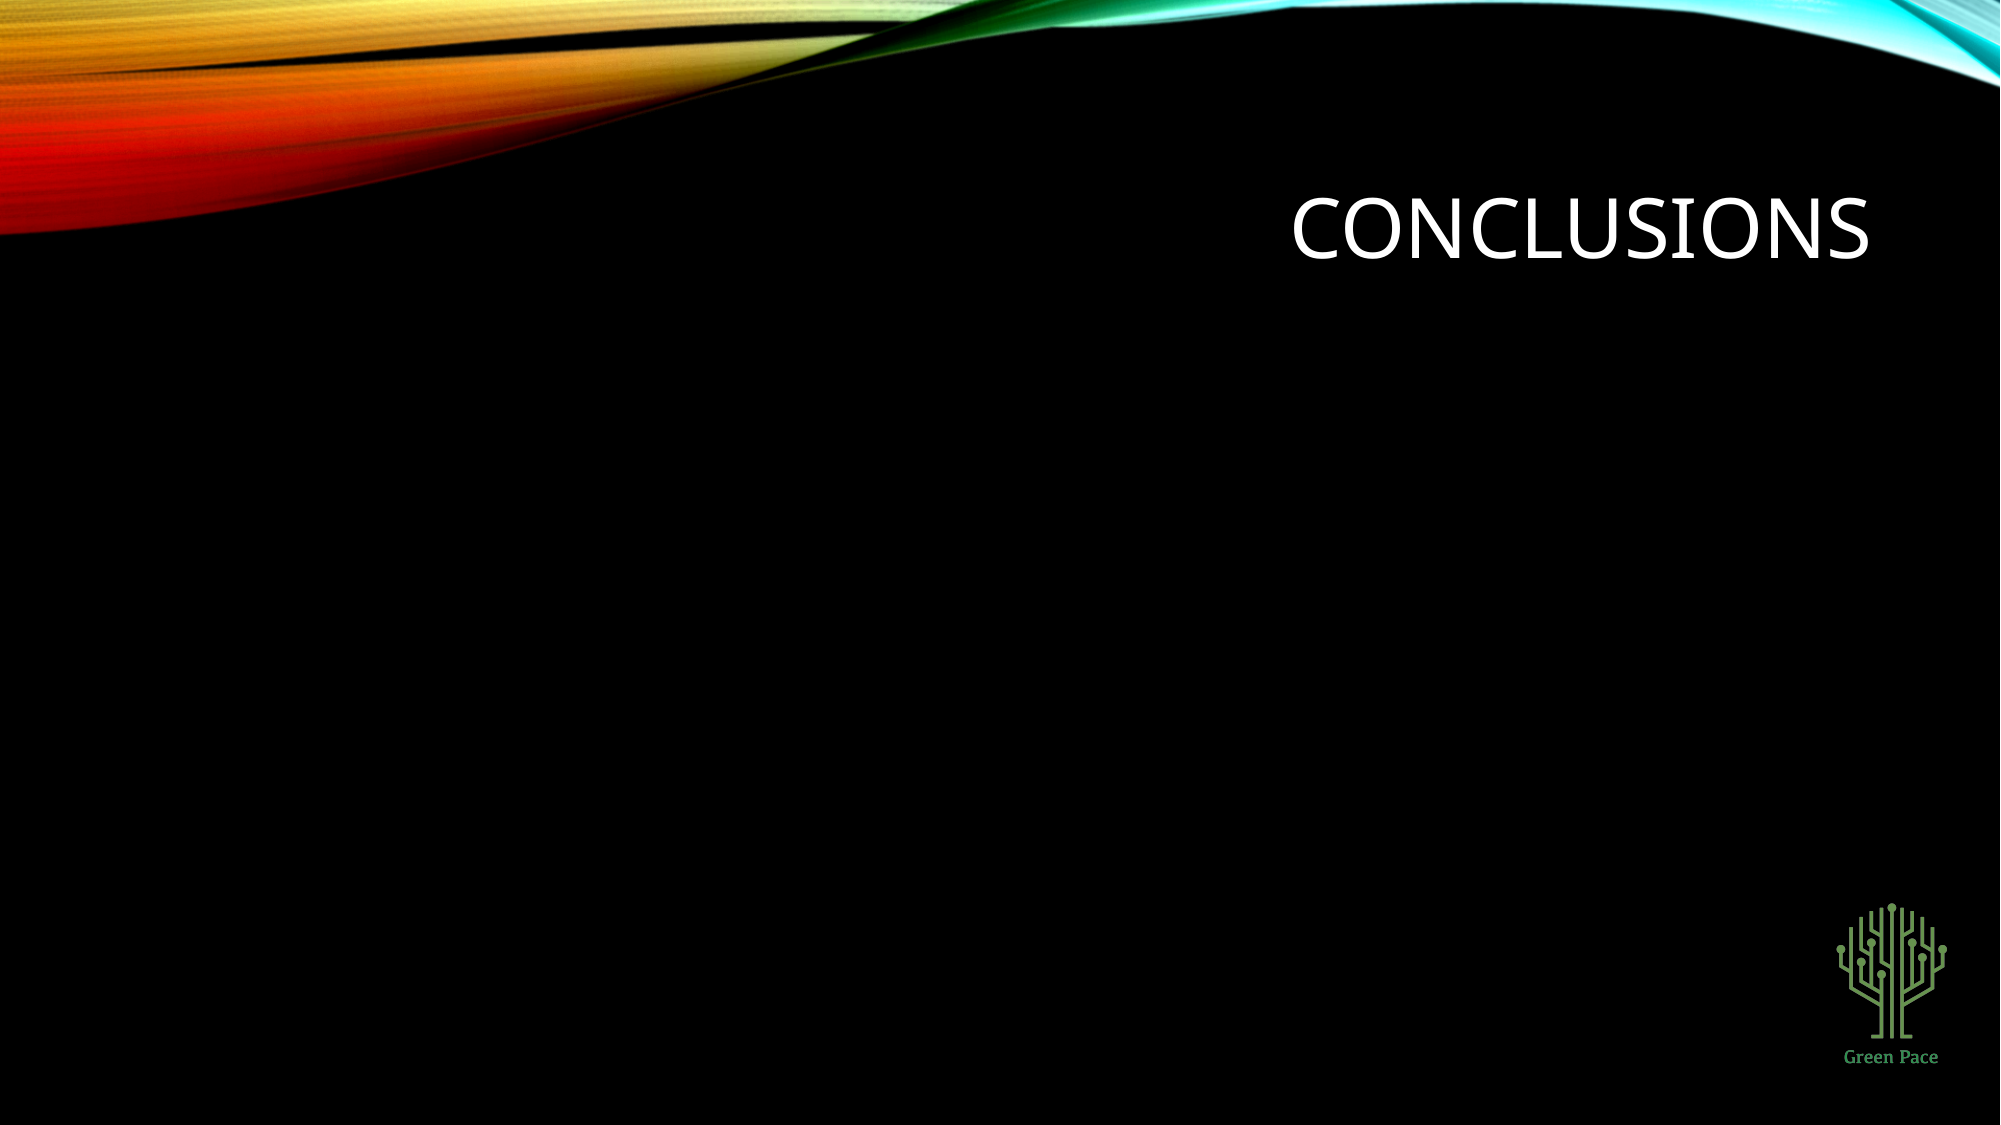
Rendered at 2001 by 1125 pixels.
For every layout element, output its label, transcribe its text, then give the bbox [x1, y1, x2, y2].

title CONCLUSIONS [474, 125, 1888, 338]
picture [0, 0, 2000, 237]
picture [1818, 892, 1964, 1081]
